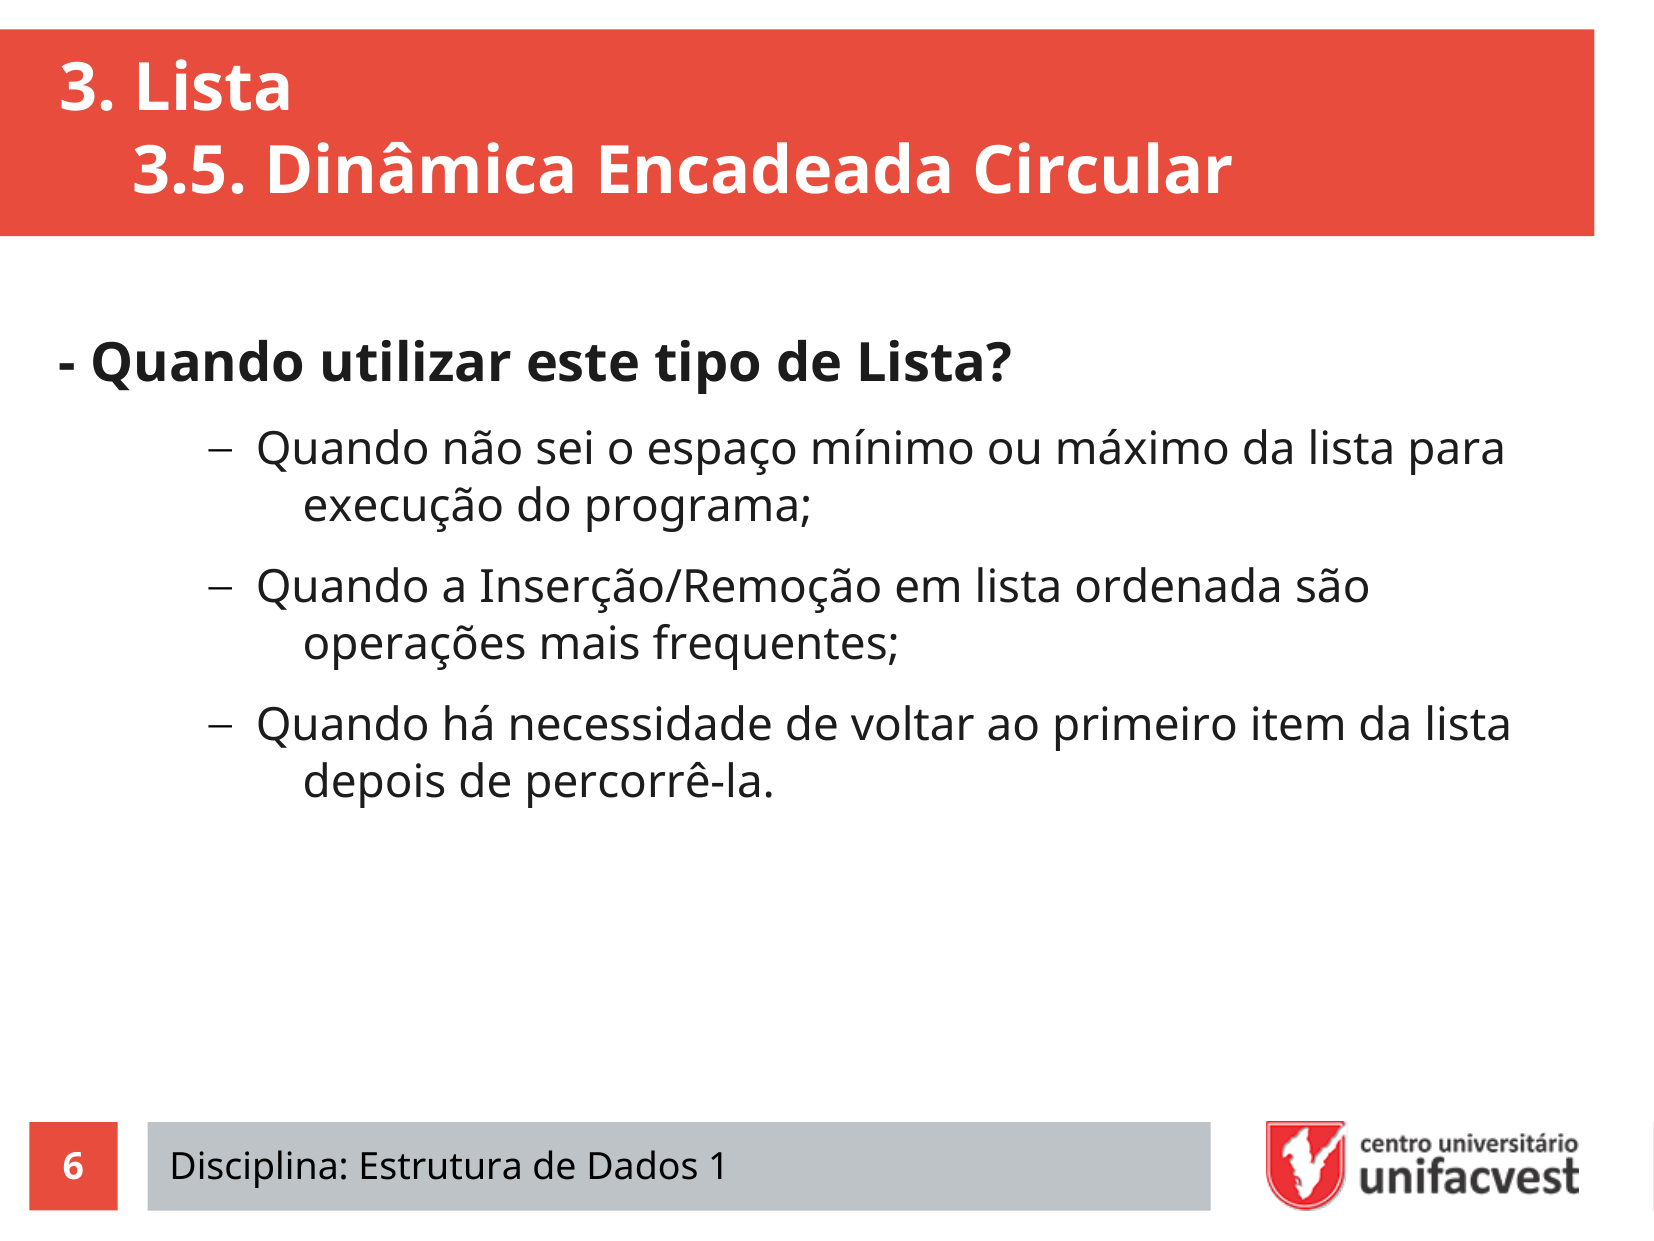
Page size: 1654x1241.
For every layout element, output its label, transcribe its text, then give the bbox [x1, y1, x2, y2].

picture [1266, 1121, 1579, 1211]
text_box Disciplina: Estrutura de Dados 1 [154, 1132, 1205, 1196]
text_box [1238, 1120, 1654, 1212]
list - Quando utilizar este tipo de Lista? Quando não sei o espaço mínimo ou máximo da lista para execução do programa; Quando a Inserção/Remoção em lista ordenada são operações mais frequentes; Quando há necessidade de voltar ao primeiro item da lista depois de percorrê-la. [59, 324, 1566, 1093]
title 3. Lista 3.5. Dinâmica Encadeada Circular [59, 59, 1595, 207]
